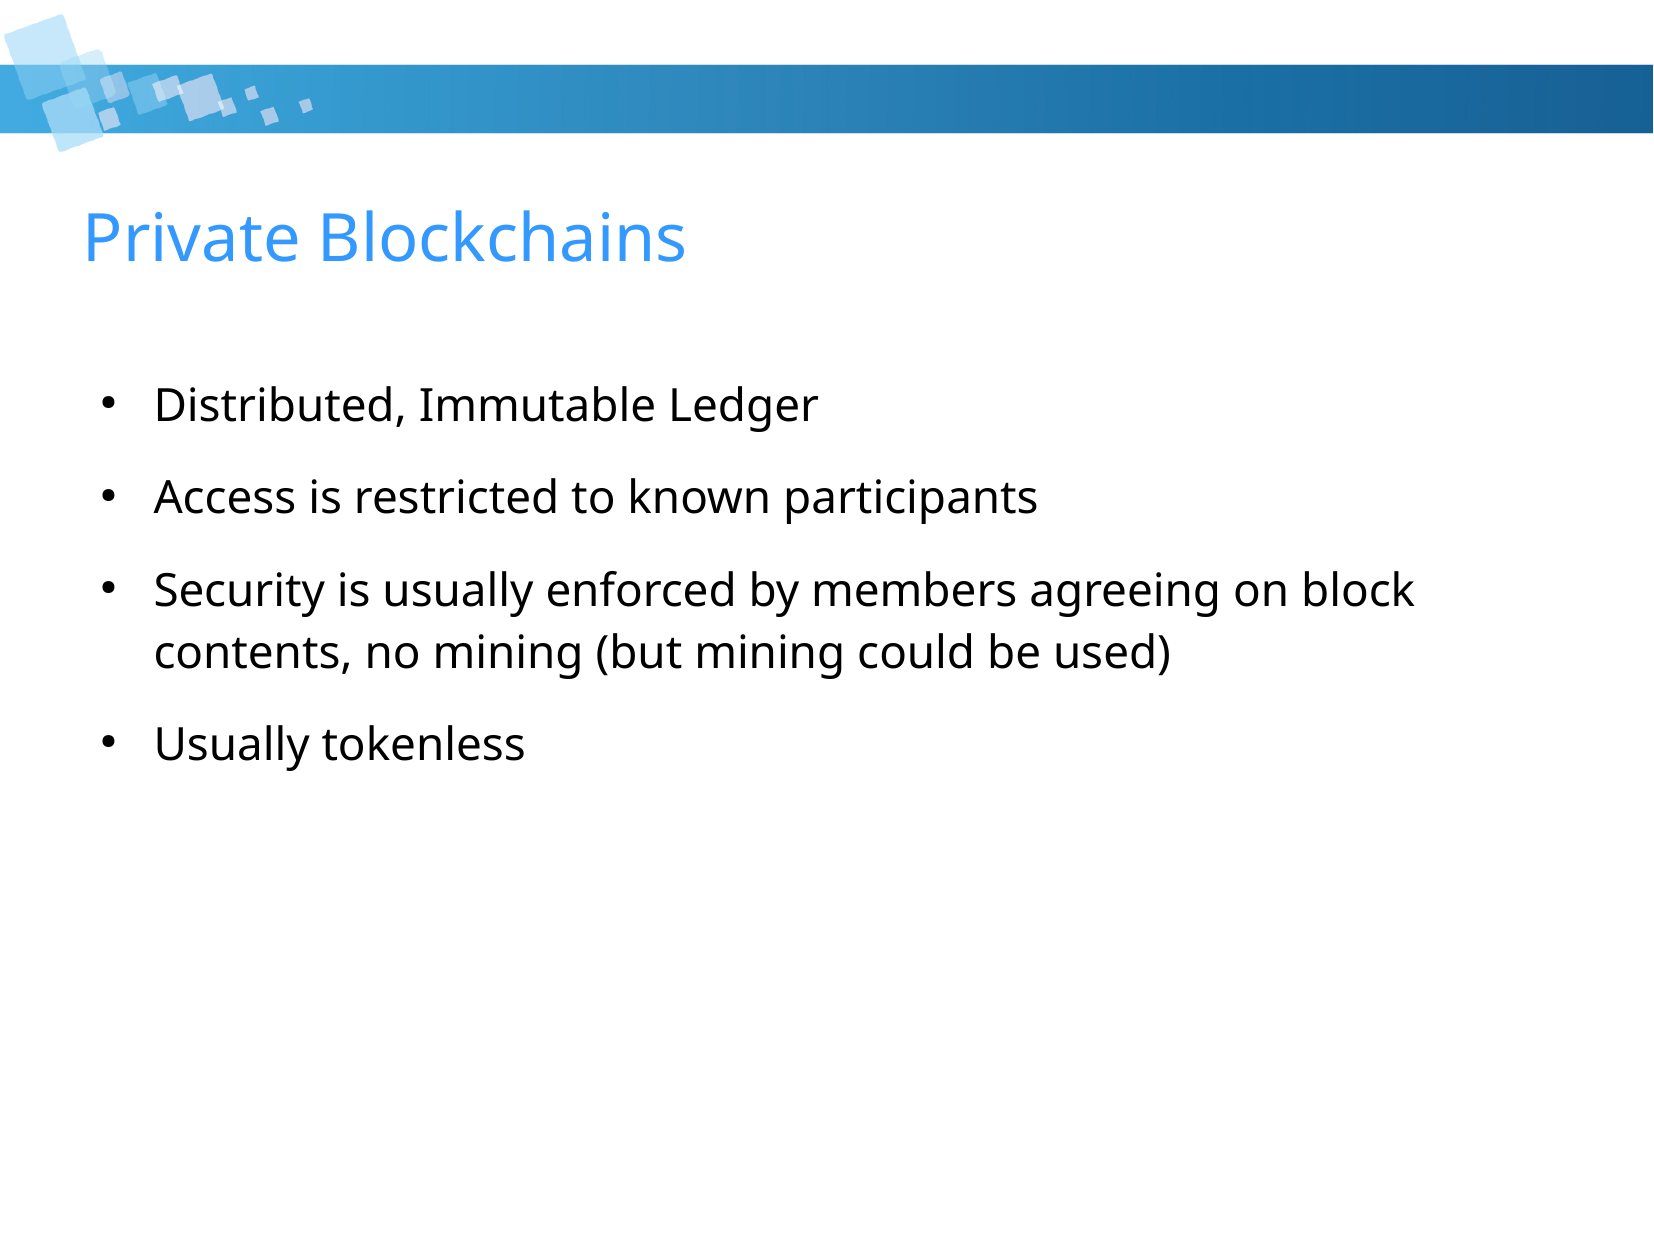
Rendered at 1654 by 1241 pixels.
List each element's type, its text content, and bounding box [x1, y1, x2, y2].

title Private Blockchains [82, 132, 1571, 340]
list Distributed, Immutable Ledger Access is restricted to known participants Security is usually enforced by members agreeing on block contents, no mining (but mining could be used) Usually tokenless [82, 372, 1571, 1093]
picture [0, 0, 1653, 1238]
